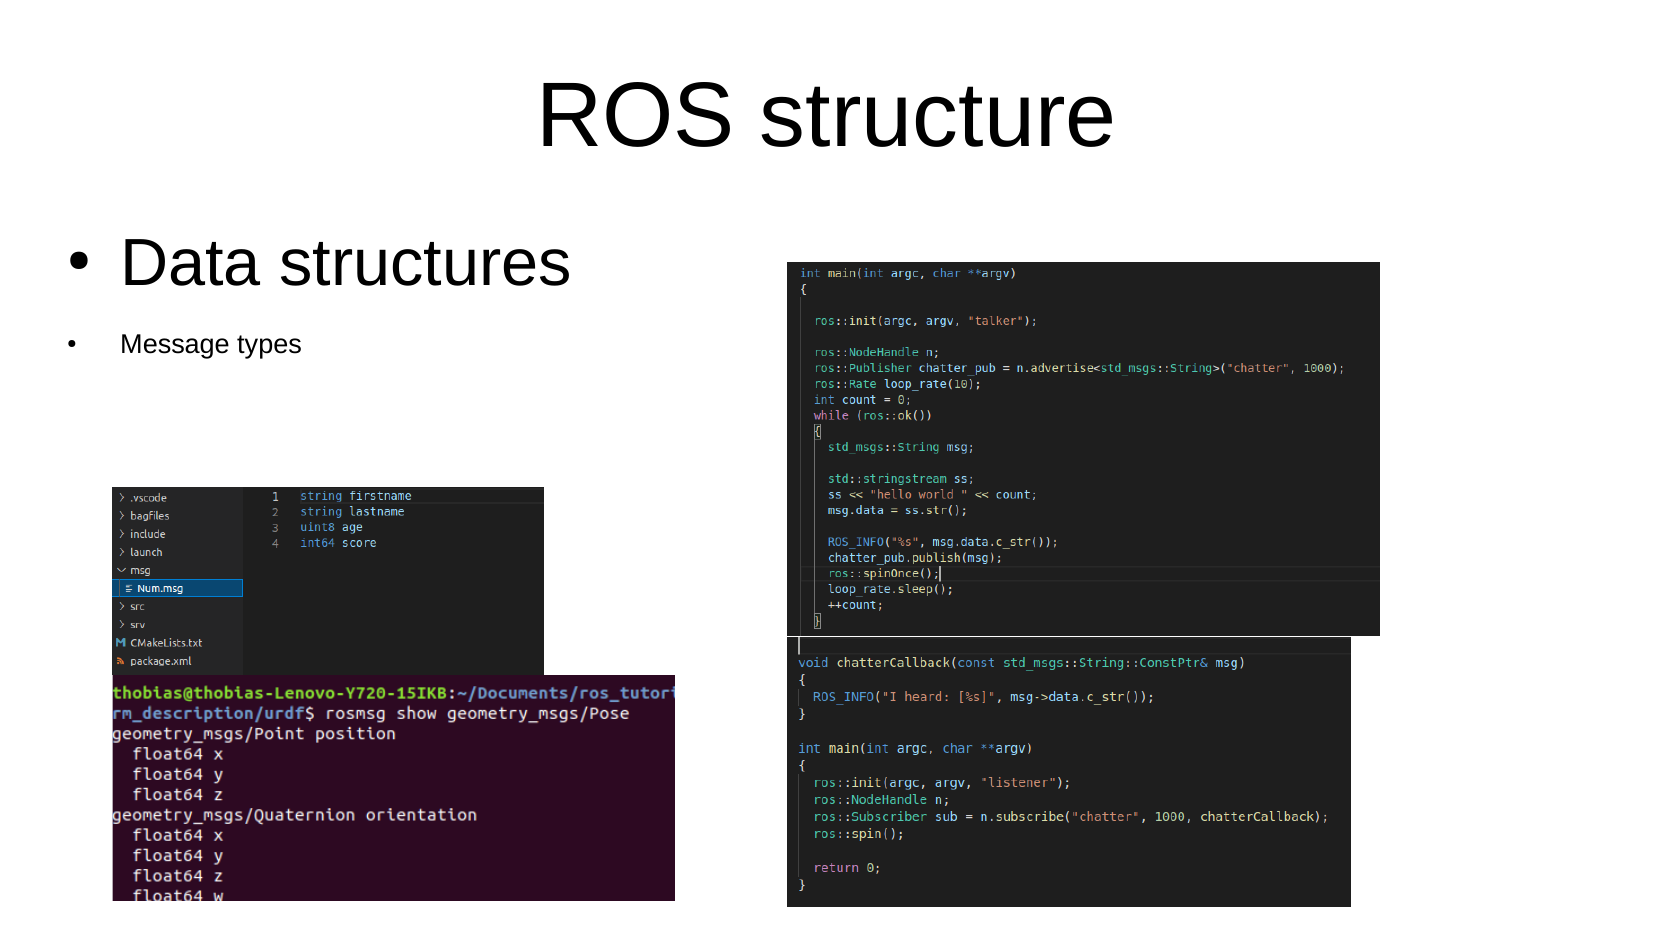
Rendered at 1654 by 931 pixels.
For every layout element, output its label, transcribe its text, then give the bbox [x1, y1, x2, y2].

picture [787, 637, 1351, 907]
title ROS structure [82, 37, 1571, 193]
picture [112, 487, 676, 901]
list Data structures Message types [49, 225, 1538, 765]
picture [787, 262, 1380, 636]
